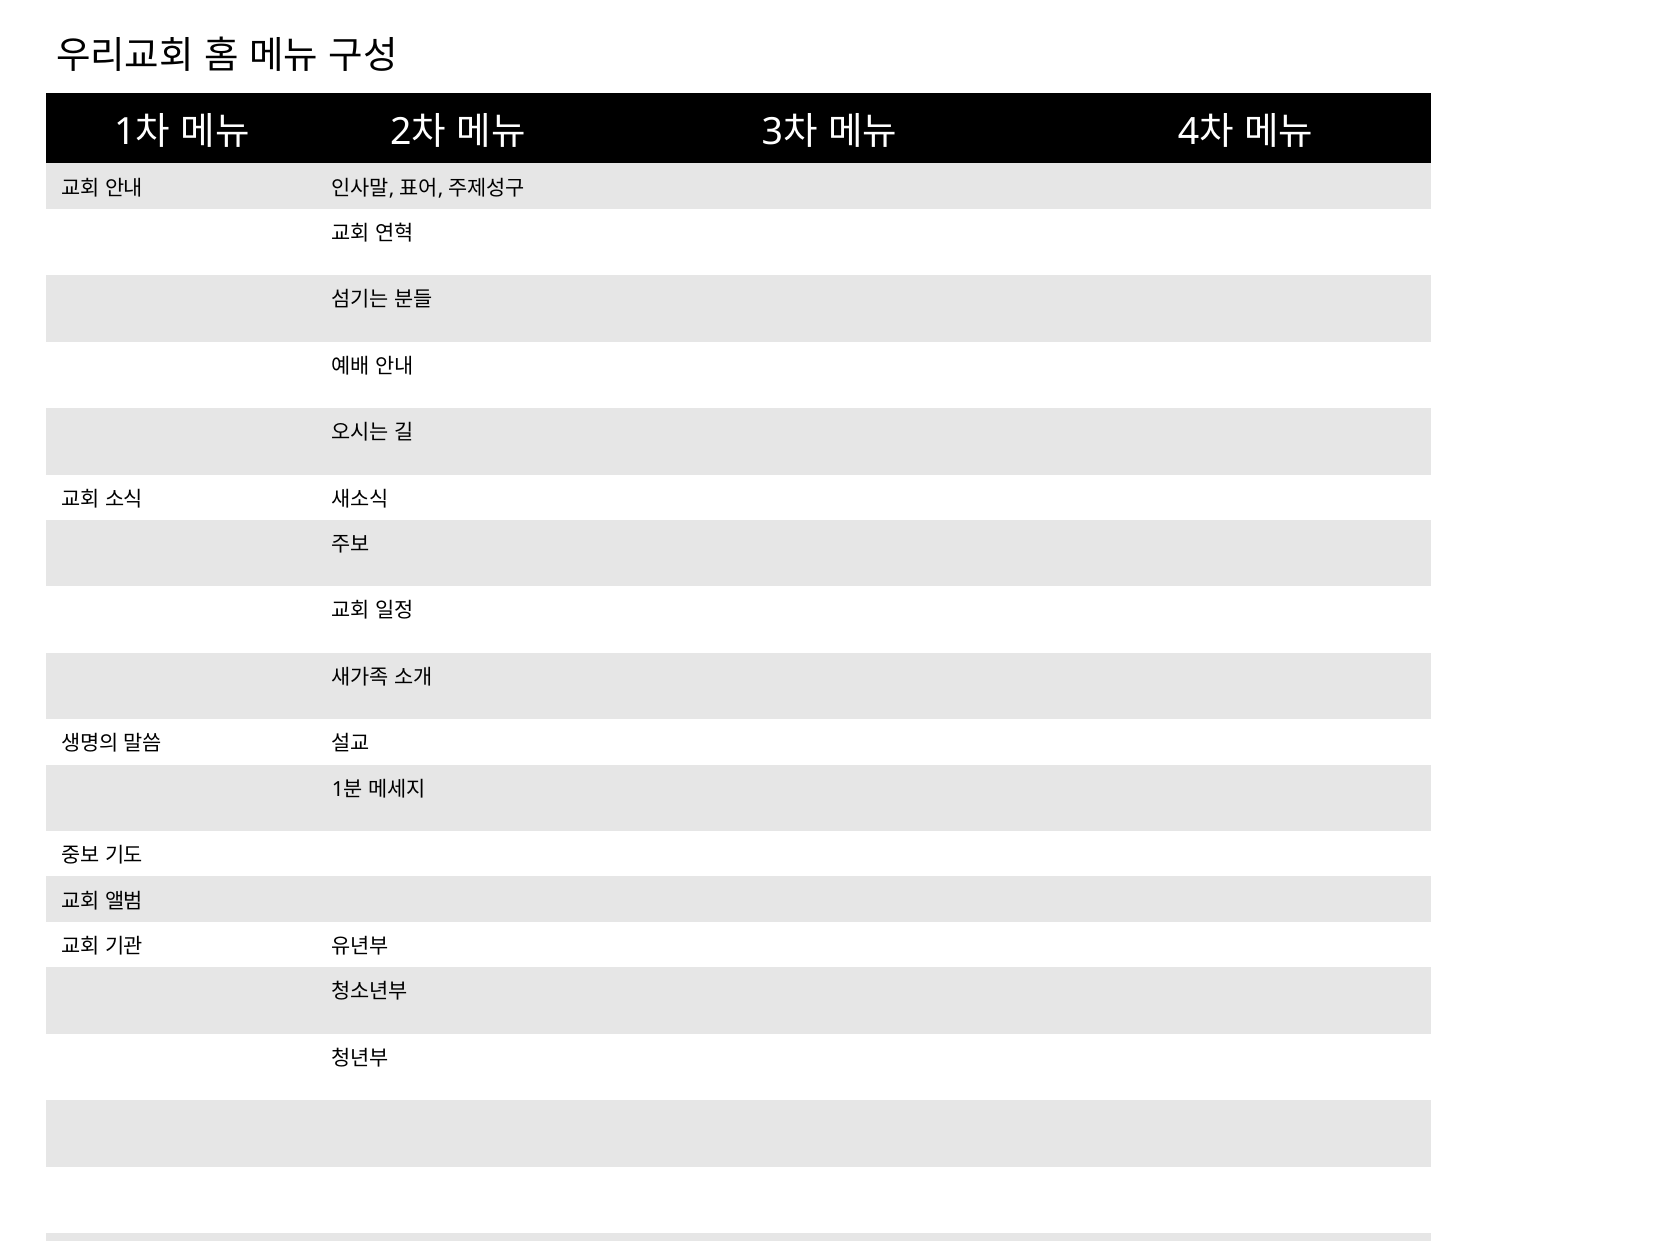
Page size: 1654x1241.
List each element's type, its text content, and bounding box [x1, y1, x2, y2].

table_cell [599, 342, 1060, 408]
table_cell [599, 586, 1060, 653]
table_cell [599, 967, 1060, 1034]
table_cell [46, 765, 317, 831]
table_header 4차 메뉴 [1060, 93, 1431, 163]
table_cell 예배 안내 [317, 342, 599, 408]
table_cell 새소식 [317, 475, 599, 520]
table_cell [46, 586, 317, 653]
table_cell 중보 기도 [46, 831, 317, 876]
table_cell [46, 1233, 317, 1241]
table_cell [46, 275, 317, 342]
table_cell [46, 209, 317, 275]
table_cell 유년부 [317, 922, 599, 967]
table_cell [599, 275, 1060, 342]
table_cell [1060, 967, 1431, 1034]
table_cell [599, 653, 1060, 719]
table_cell 교회 앨범 [46, 876, 317, 922]
table_cell [1060, 209, 1431, 275]
table_cell [46, 967, 317, 1034]
table_cell [599, 1034, 1060, 1100]
table_cell [1060, 876, 1431, 922]
table_cell [1060, 765, 1431, 831]
table_cell [599, 209, 1060, 275]
table_cell 청년부 [317, 1034, 599, 1100]
table_cell 설교 [317, 719, 599, 765]
table_cell 생명의 말씀 [46, 719, 317, 765]
table_cell [46, 408, 317, 475]
table_cell [46, 1100, 317, 1167]
table_cell 교회 소식 [46, 475, 317, 520]
table_cell [46, 1167, 317, 1233]
text_box 우리교회 홈 메뉴 구성 [41, 17, 443, 79]
table_cell [1060, 163, 1431, 209]
table_cell [1060, 831, 1431, 876]
table_cell [1060, 1034, 1431, 1100]
table_cell 청소년부 [317, 967, 599, 1034]
table_cell [46, 1034, 317, 1100]
table_cell [599, 831, 1060, 876]
table_cell [1060, 275, 1431, 342]
table_cell [599, 163, 1060, 209]
table_cell [599, 876, 1060, 922]
table_cell 교회 연혁 [317, 209, 599, 275]
table_cell 교회 안내 [46, 163, 317, 209]
table_cell [1060, 1167, 1431, 1233]
table_cell [599, 1233, 1060, 1241]
table_cell [599, 922, 1060, 967]
table_cell [599, 475, 1060, 520]
table_cell 인사말, 표어, 주제성구 [317, 163, 599, 209]
table_header 3차 메뉴 [599, 93, 1060, 163]
table_cell [317, 831, 599, 876]
table_cell [599, 719, 1060, 765]
table_cell [1060, 653, 1431, 719]
table_cell [599, 1167, 1060, 1233]
table_cell [599, 765, 1060, 831]
table_cell 교회 일정 [317, 586, 599, 653]
table_cell [46, 520, 317, 586]
table_cell 오시는 길 [317, 408, 599, 475]
table_cell 1분 메세지 [317, 765, 599, 831]
table_cell [599, 408, 1060, 475]
table_header 2차 메뉴 [317, 93, 599, 163]
table_cell [46, 342, 317, 408]
table_cell [1060, 922, 1431, 967]
table_cell [1060, 1100, 1431, 1167]
table_cell [599, 520, 1060, 586]
table_cell [1060, 342, 1431, 408]
table_cell 섬기는 분들 [317, 275, 599, 342]
table_cell [599, 1100, 1060, 1167]
table_header 1차 메뉴 [46, 93, 317, 163]
table_cell 주보 [317, 520, 599, 586]
table_cell [317, 876, 599, 922]
table_cell [1060, 1233, 1431, 1241]
table_cell [1060, 475, 1431, 520]
table_cell 교회 기관 [46, 922, 317, 967]
table_cell [1060, 719, 1431, 765]
table_cell [317, 1233, 599, 1241]
table_cell [317, 1100, 599, 1167]
table_cell [1060, 520, 1431, 586]
table_cell [46, 653, 317, 719]
table_cell 새가족 소개 [317, 653, 599, 719]
table_cell [1060, 408, 1431, 475]
table_cell [1060, 586, 1431, 653]
table_cell [317, 1167, 599, 1233]
